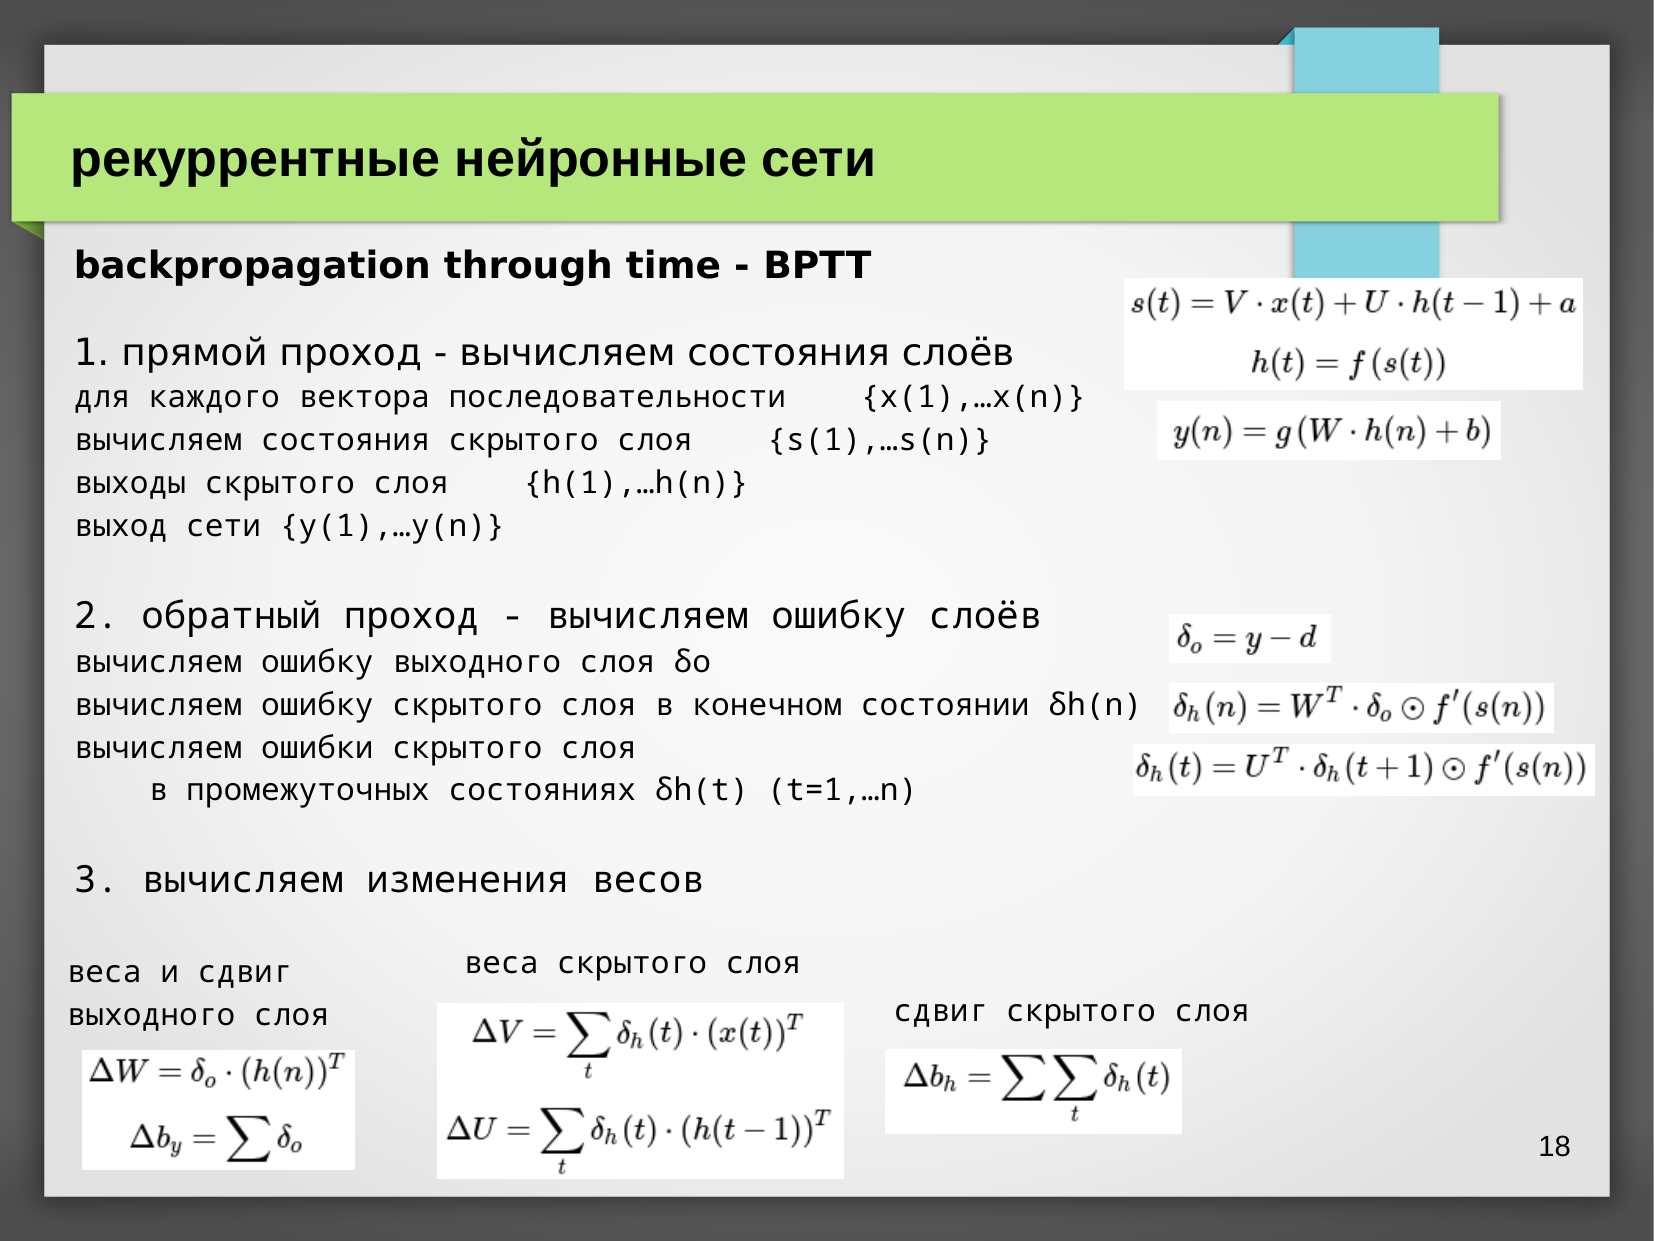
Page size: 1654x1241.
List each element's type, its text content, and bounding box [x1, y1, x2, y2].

text_box backpropagation through time - BPTT 1. прямой проход - вычисляем состояния слоёв для каждого вектора последовательности {x(1),…x(n)} вычисляем состояния скрытого слоя {s(1),…s(n)} выходы скрытого слоя {h(1),…h(n)} выход сети {y(1),…y(n)} 2. обратный проход - вычисляем ошибку слоёв вычисляем ошибку выходного слоя δo вычисляем ошибку скрытого слоя в конечном состоянии δh(n) вычисляем ошибки скрытого слоя в промежуточных состояниях δh(t) (t=1,…n) 3. вычисляем изменения весов [59, 236, 1193, 897]
title рекуррентные нейронные сети [70, 118, 1205, 199]
picture [0, 0, 1654, 1241]
text_box сдвиг скрытого слоя [878, 980, 1276, 1037]
text_box веса и сдвиг выходного слоя [51, 941, 355, 1040]
text_box веса скрытого слоя [448, 933, 827, 990]
